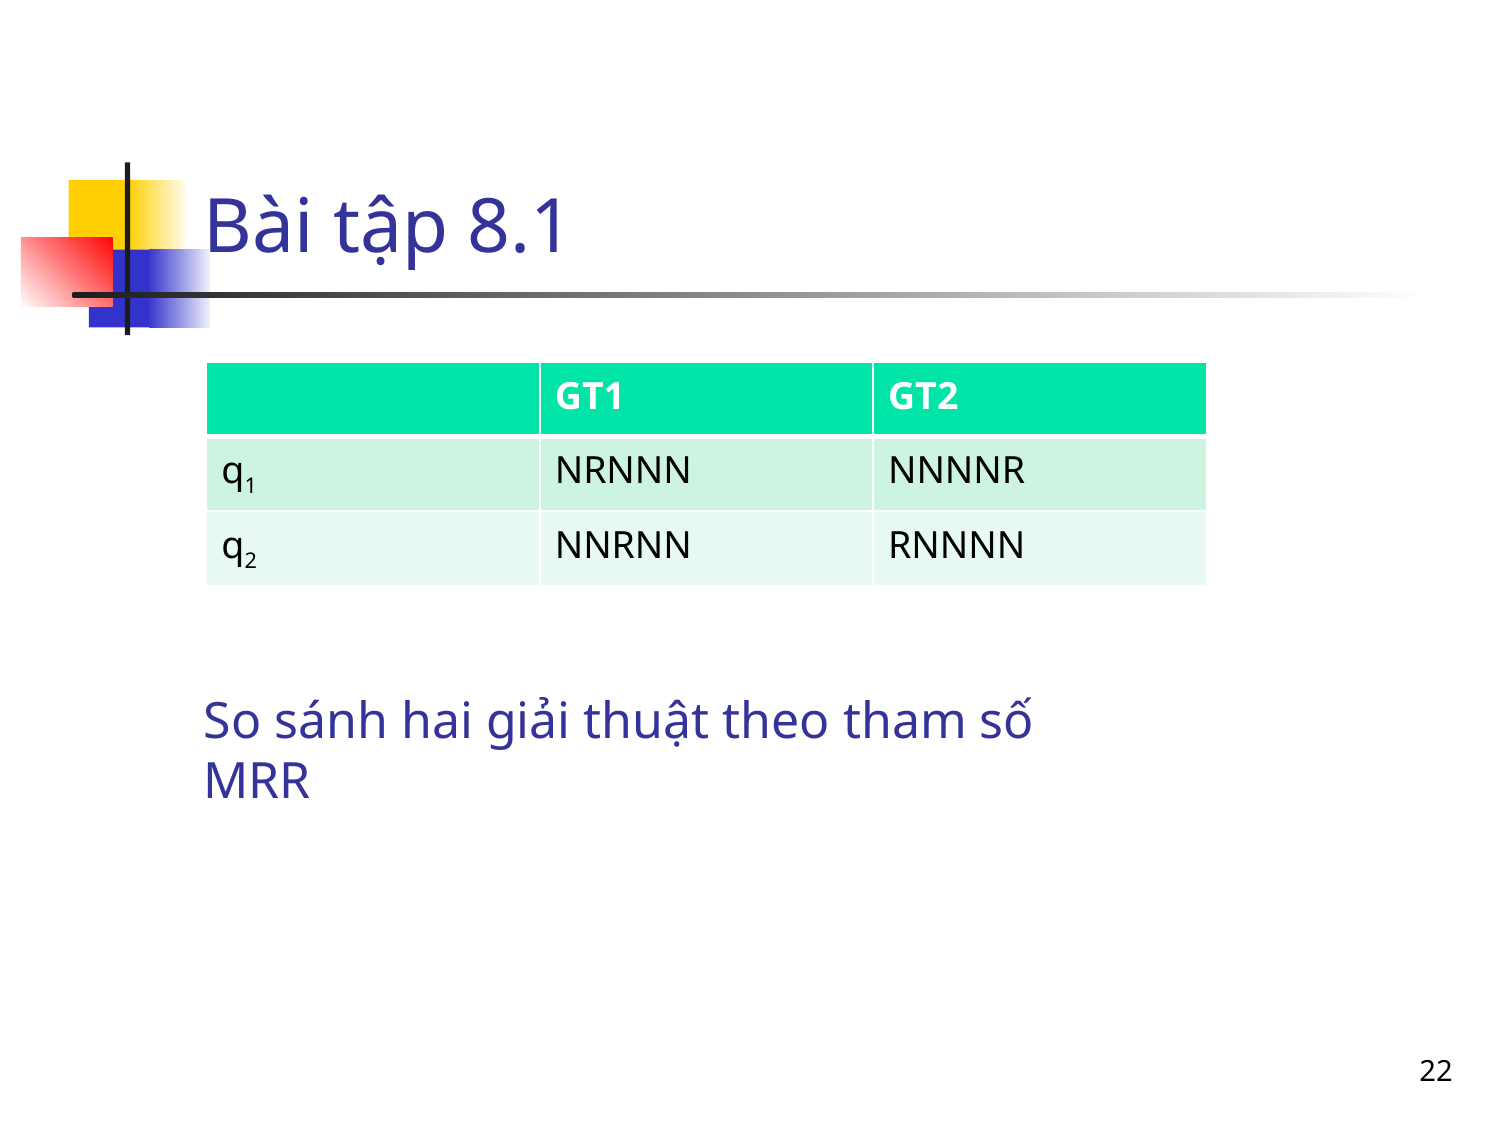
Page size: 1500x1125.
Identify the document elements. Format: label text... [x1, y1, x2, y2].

text_box So sánh hai giải thuật theo tham số MRR [188, 680, 1156, 816]
table_cell q1 [207, 439, 539, 510]
slide_number <number> [1155, 1024, 1468, 1100]
table_cell RNNNN [874, 512, 1206, 585]
table_header GT1 [541, 363, 872, 434]
title Bài tập 8.1 [188, 35, 1468, 275]
table_header GT2 [874, 363, 1206, 434]
table_cell NNRNN [541, 512, 872, 585]
table_cell q2 [207, 512, 539, 585]
table_cell NRNNN [541, 439, 872, 510]
table_cell NNNNR [874, 439, 1206, 510]
table_header [207, 363, 539, 434]
